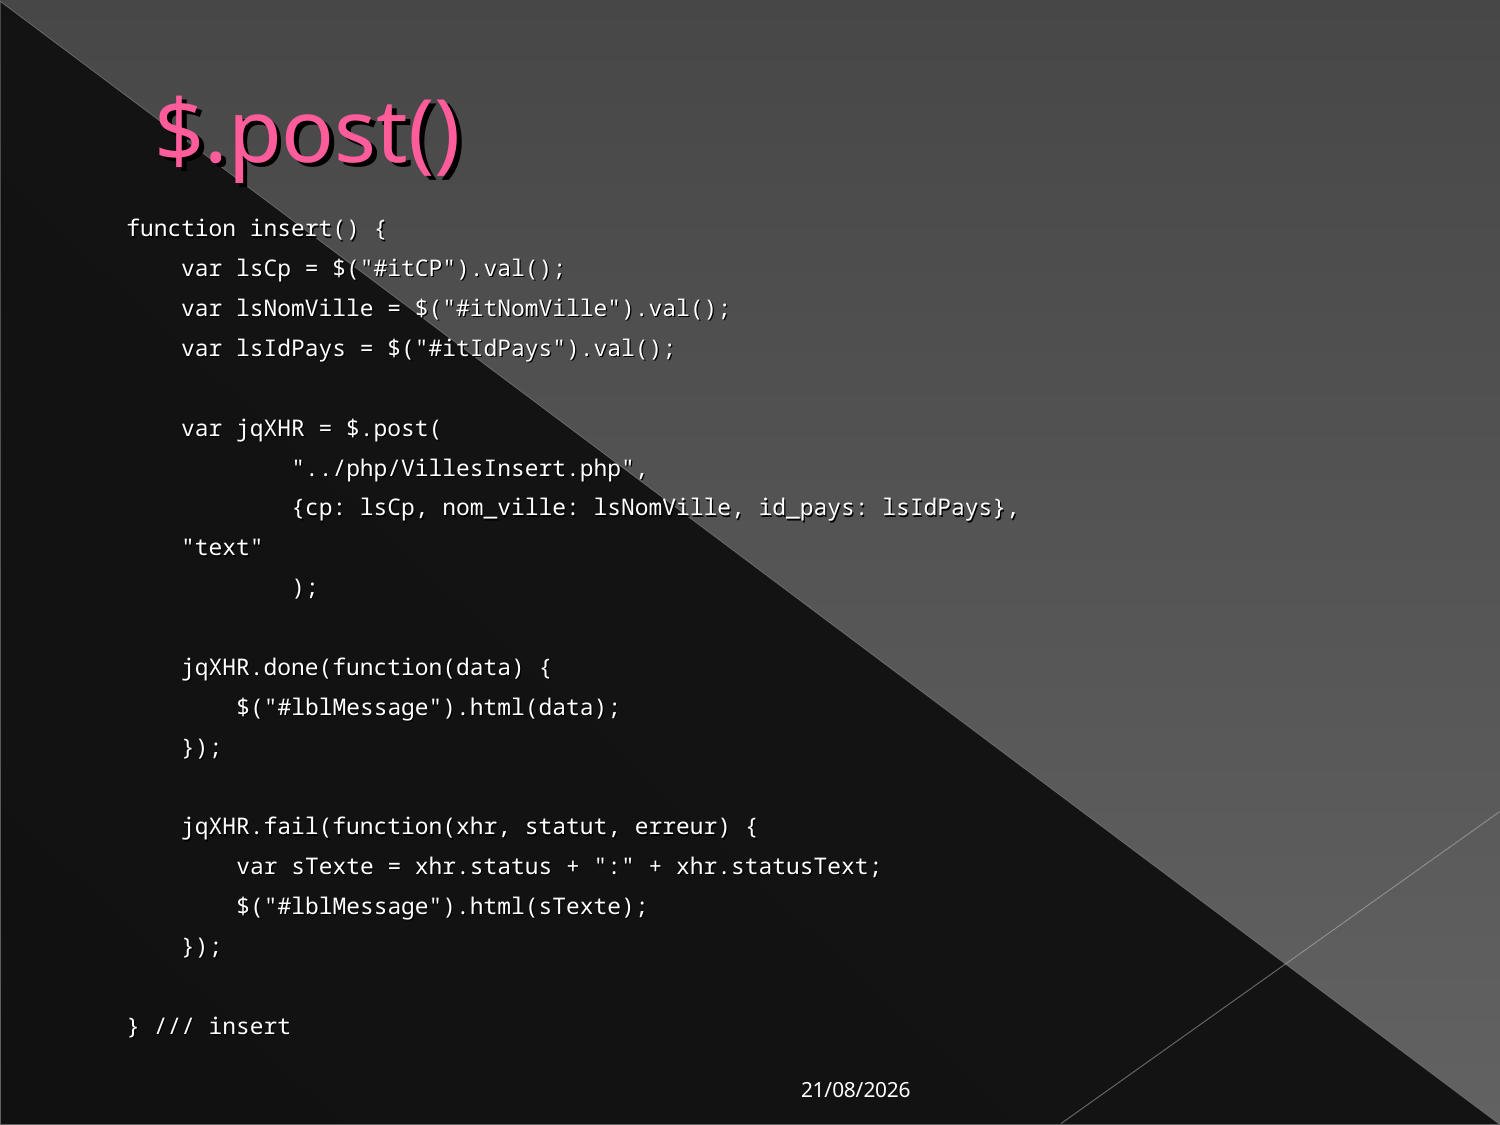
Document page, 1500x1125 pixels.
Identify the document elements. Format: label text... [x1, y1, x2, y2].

list function insert() { var lsCp = $("#itCP").val(); var lsNomVille = $("#itNomVille").val(); var lsIdPays = $("#itIdPays").val(); var jqXHR = $.post( "../php/VillesInsert.php", {cp: lsCp, nom_ville: lsNomVille, id_pays: lsIdPays}, "text" ); jqXHR.done(function(data) { $("#lblMessage").html(data); }); jqXHR.fail(function(xhr, statut, erreur) { var sTexte = xhr.status + ":" + xhr.statusText; $("#lblMessage").html(sTexte); }); } /// insert [75, 212, 1418, 1052]
title $.post() [75, 43, 1426, 213]
